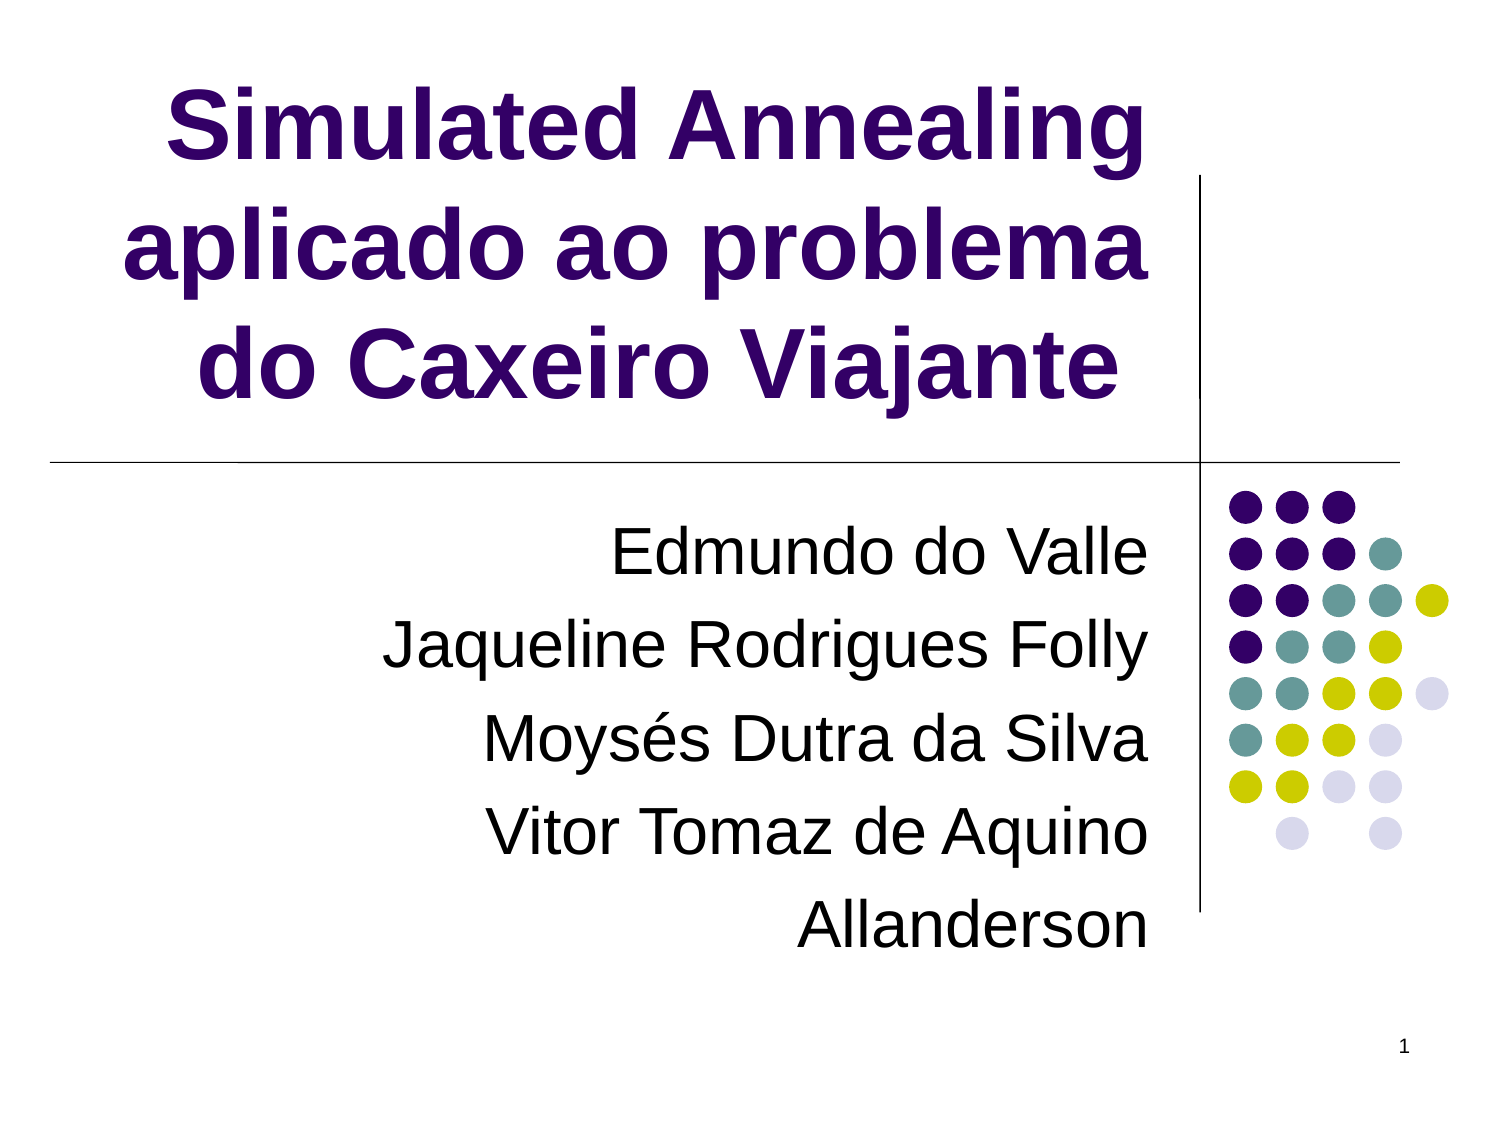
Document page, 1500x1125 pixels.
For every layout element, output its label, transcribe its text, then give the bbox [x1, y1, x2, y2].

title Simulated Annealing aplicado ao problema do Caxeiro Viajante [51, 76, 1165, 427]
slide_number <número> [1074, 1025, 1425, 1100]
subtitle Edmundo do Valle Jaqueline Rodrigues Folly Moysés Dutra da Silva Vitor Tomaz de Aquino Allanderson [139, 500, 1165, 888]
